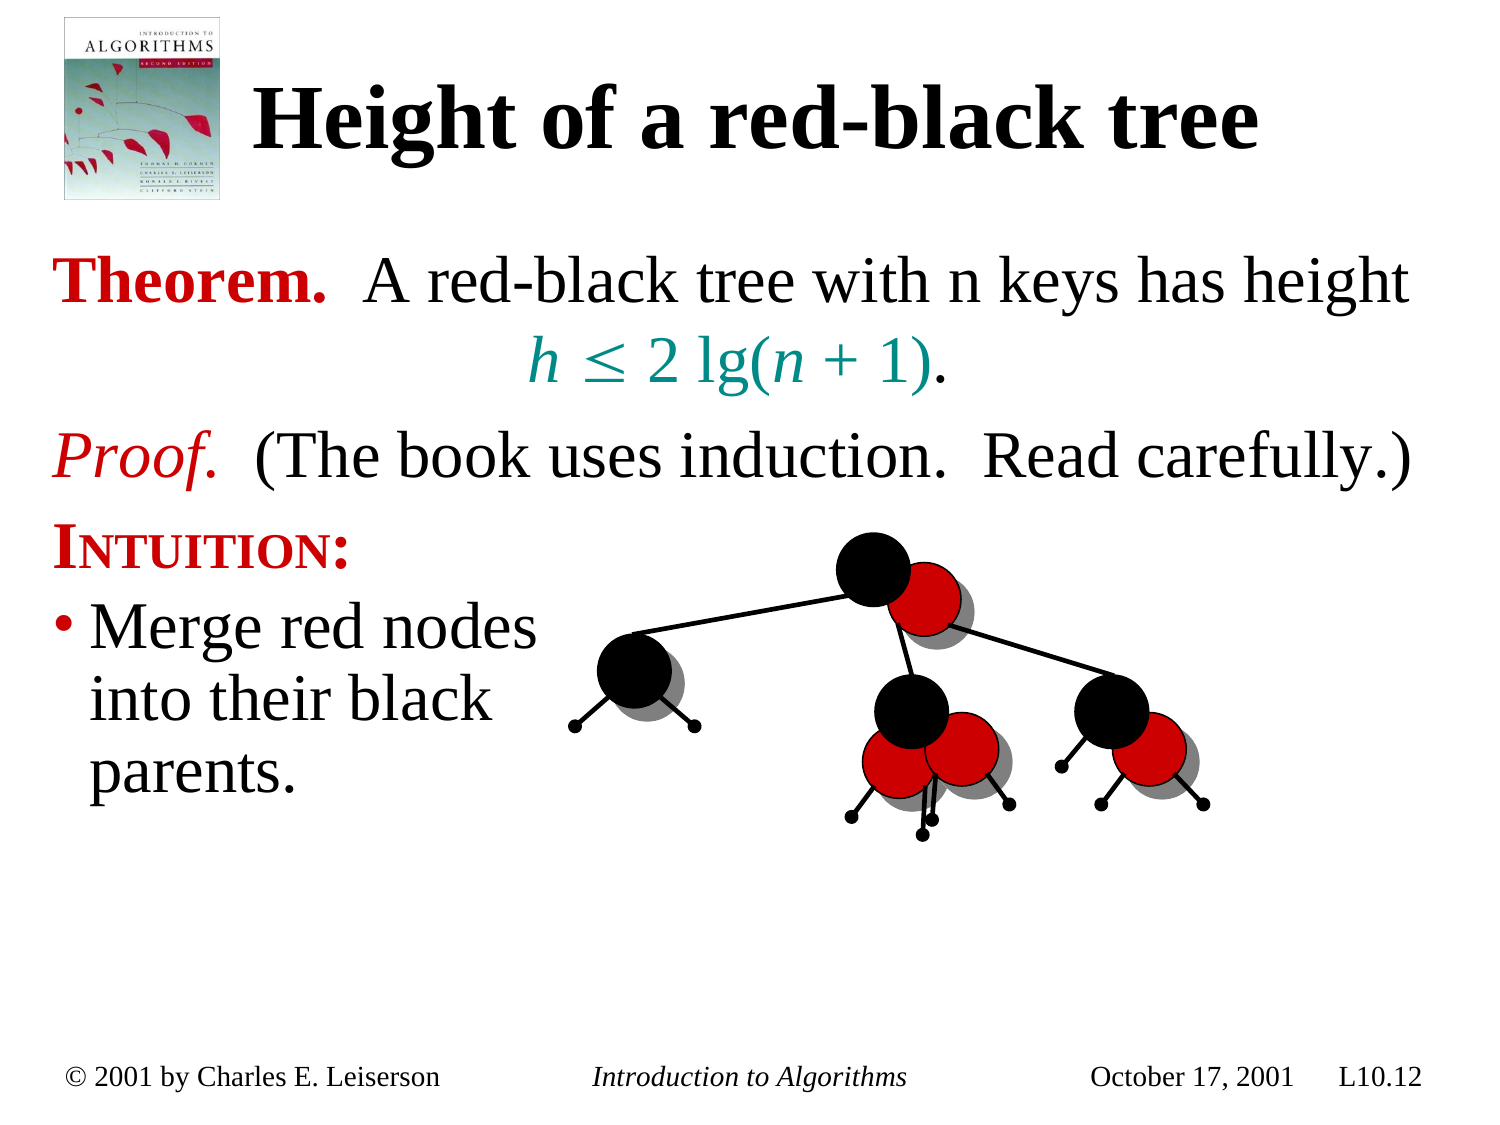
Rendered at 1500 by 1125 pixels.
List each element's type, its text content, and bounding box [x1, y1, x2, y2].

text_box [1074, 675, 1187, 787]
picture [64, 17, 220, 200]
text_box Theorem. A red-black tree with n keys has height h  2 lg(n + 1). [37, 228, 1441, 404]
text_box Proof. (The book uses induction. Read carefully.) [37, 403, 1430, 499]
text_box INTUITION: Merge red nodes into their black parents. [37, 503, 563, 815]
text_box Introduction to Algorithms [577, 1049, 923, 1101]
text_box [862, 675, 999, 799]
text_box [597, 634, 672, 708]
title Height of a red-black tree [237, 24, 1475, 213]
text_box [836, 533, 962, 637]
text_box October 17, 2001 L10.<number> [982, 1049, 1438, 1101]
